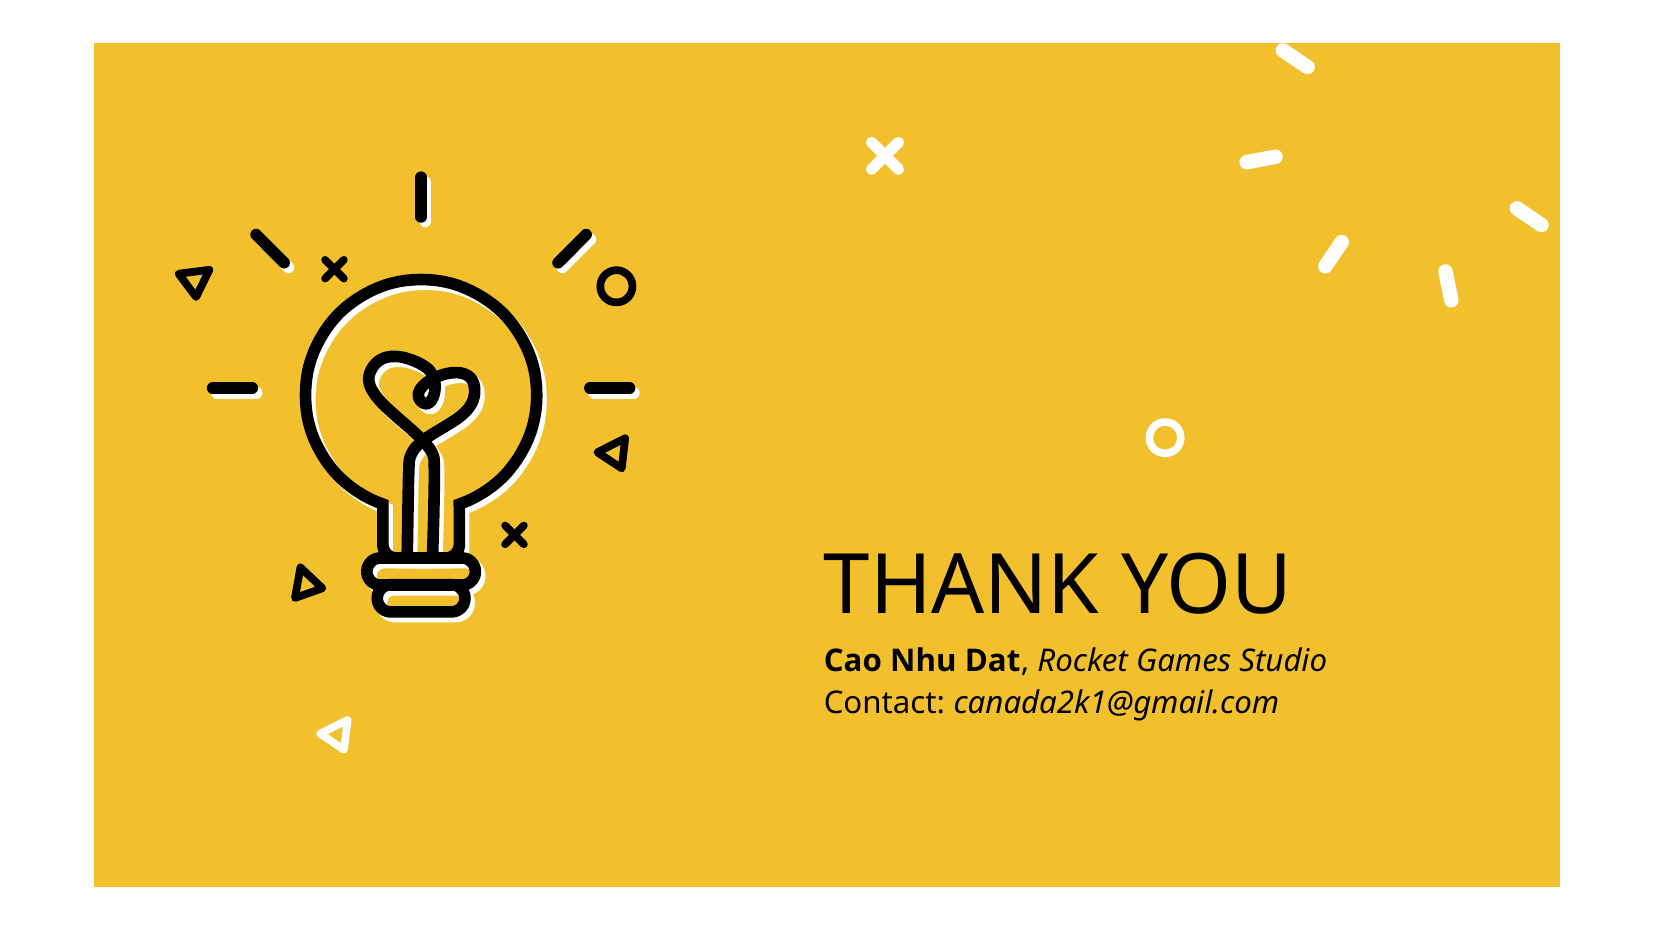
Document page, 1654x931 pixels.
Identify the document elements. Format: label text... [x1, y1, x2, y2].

title Cao Nhu Dat, Rocket Games Studio Contact: canada2k1@gmail.com [823, 626, 1426, 735]
title THANK YOU [823, 524, 1544, 638]
